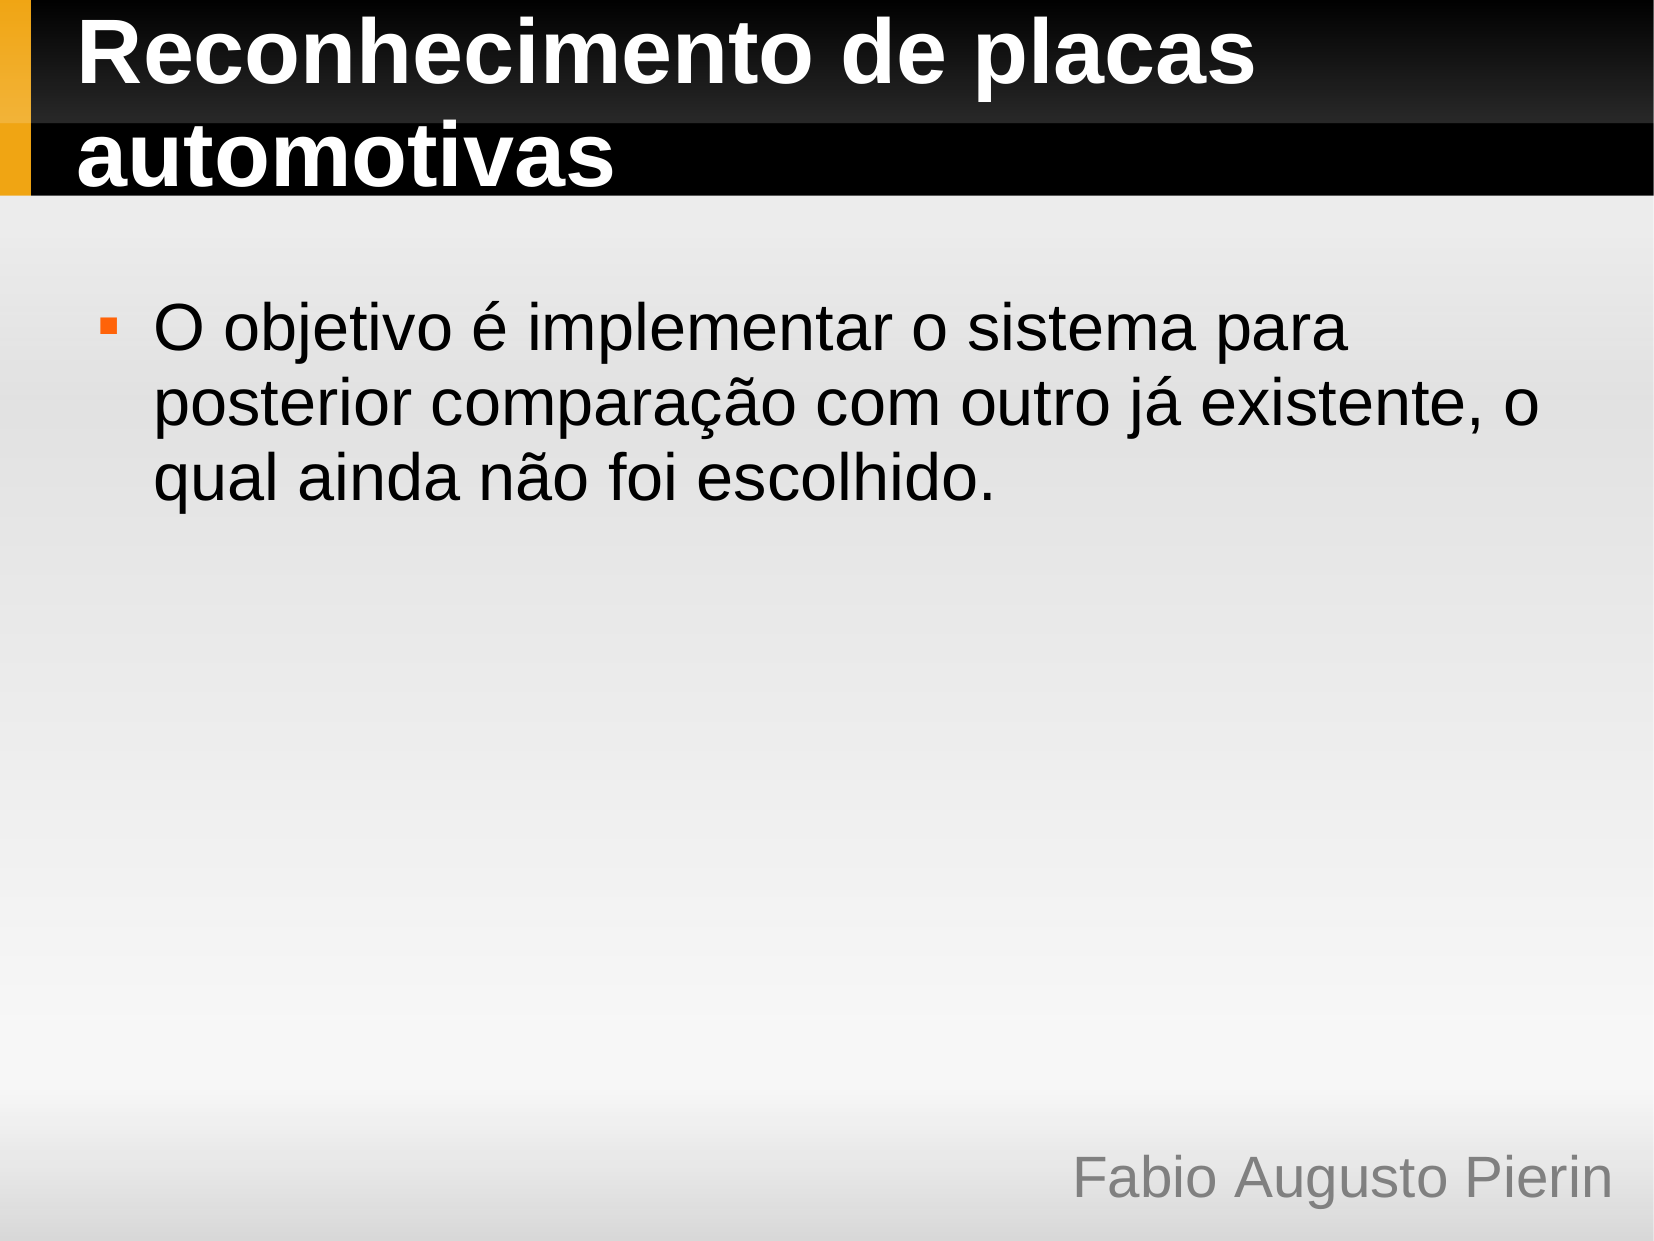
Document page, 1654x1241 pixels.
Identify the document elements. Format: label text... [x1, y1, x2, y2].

picture [0, 0, 1654, 1241]
list Fabio Augusto Pierin [992, 1145, 1625, 1241]
title Reconhecimento de placas automotivas [76, 0, 1565, 222]
list O objetivo é implementar o sistema para posterior comparação com outro já existente, o qual ainda não foi escolhido. [82, 290, 1571, 1094]
